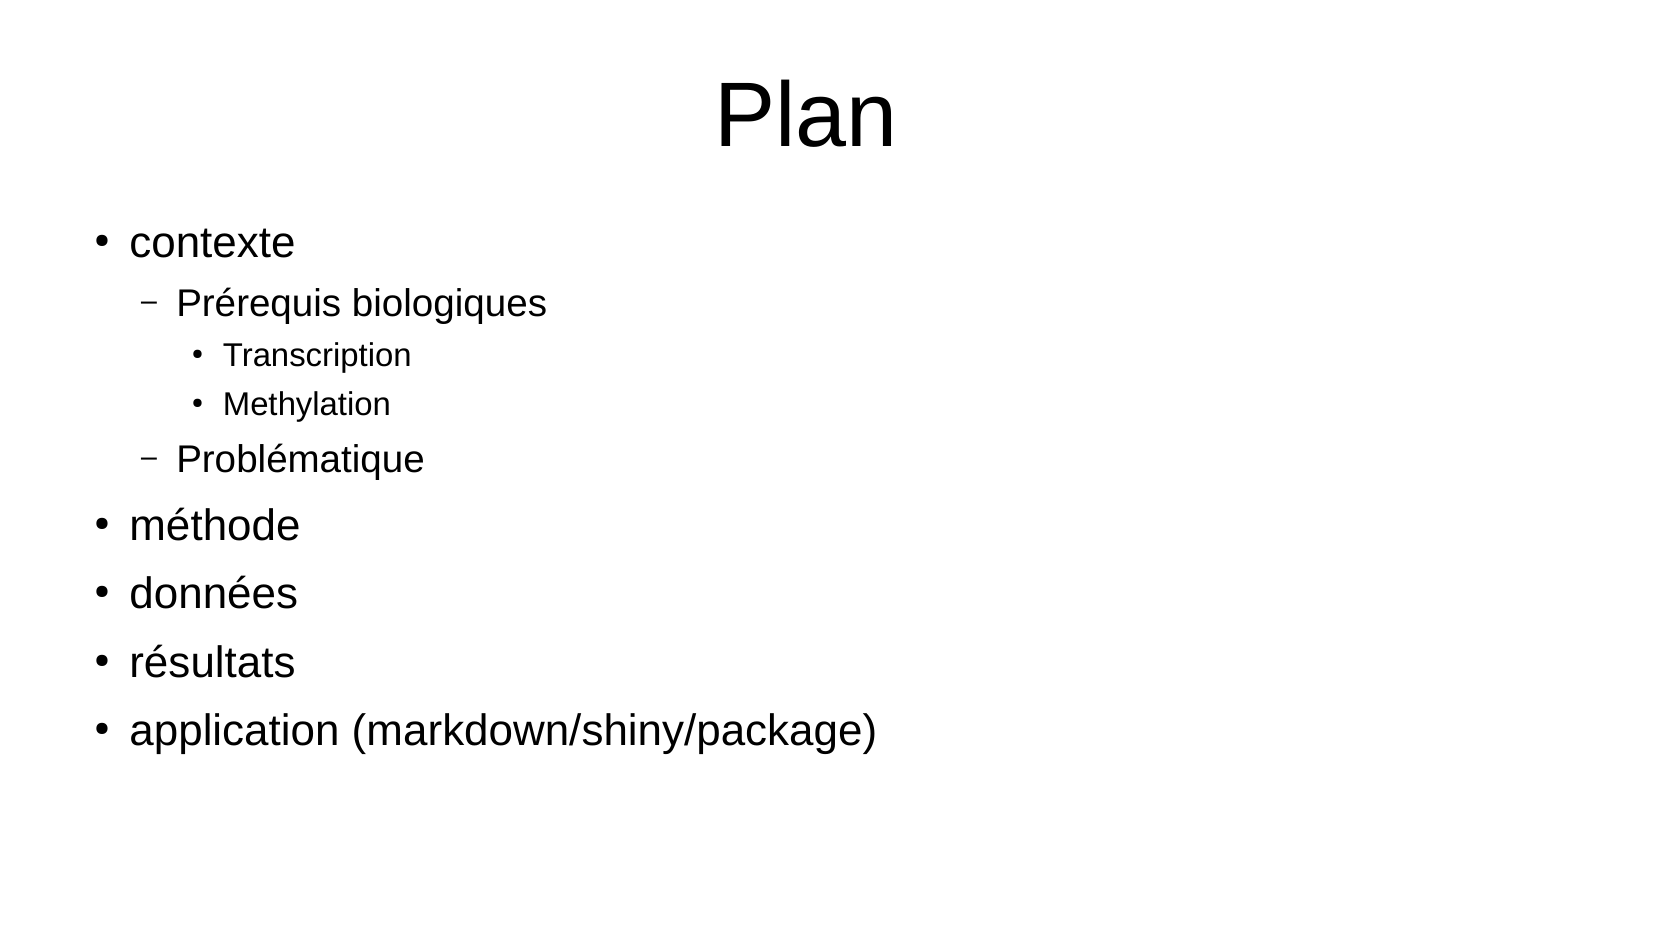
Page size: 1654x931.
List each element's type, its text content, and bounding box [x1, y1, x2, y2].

title Plan [82, 37, 1571, 193]
list contexte Prérequis biologiques Transcription Methylation Problématique méthode données résultats application (markdown/shiny/package) [82, 217, 1571, 758]
